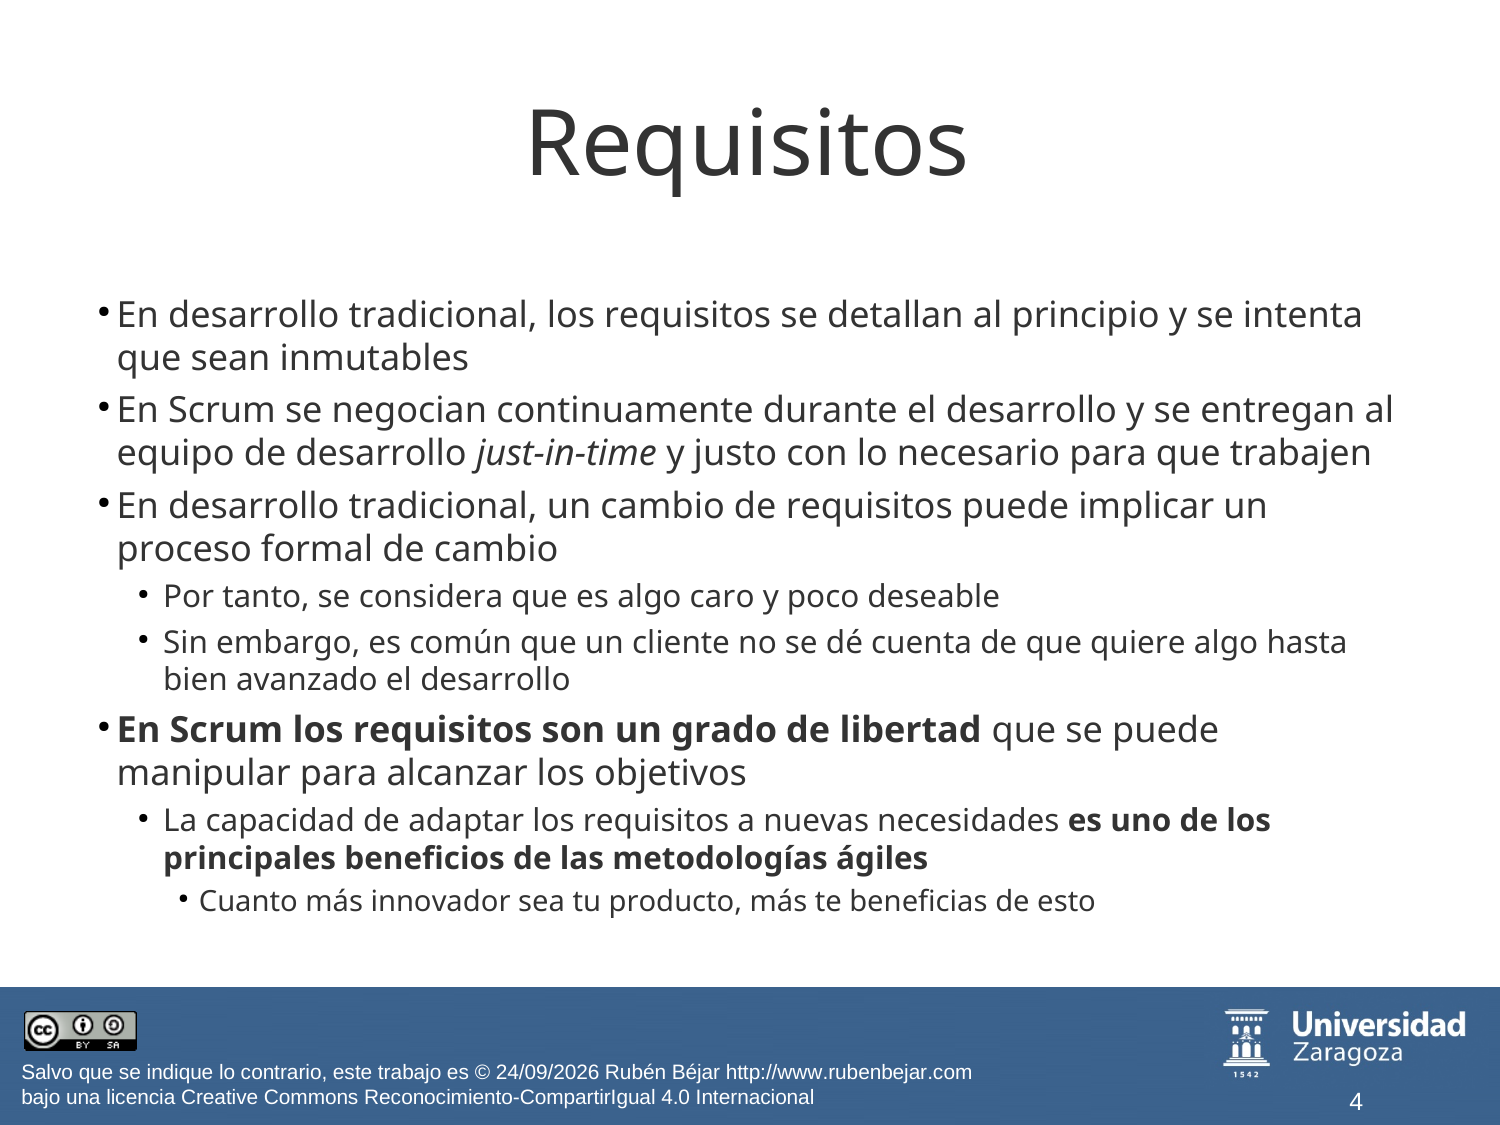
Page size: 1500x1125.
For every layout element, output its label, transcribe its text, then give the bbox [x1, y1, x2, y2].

list En desarrollo tradicional, los requisitos se detallan al principio y se intenta que sean inmutables En Scrum se negocian continuamente durante el desarrollo y se entregan al equipo de desarrollo just-in-time y justo con lo necesario para que trabajen En desarrollo tradicional, un cambio de requisitos puede implicar un proceso formal de cambio Por tanto, se considera que es algo caro y poco deseable Sin embargo, es común que un cliente no se dé cuenta de que quiere algo hasta bien avanzado el desarrollo En Scrum los requisitos son un grado de libertad que se puede manipular para alcanzar los objetivos La capacidad de adaptar los requisitos a nuevas necesidades es uno de los principales beneficios de las metodologías ágiles Cuanto más innovador sea tu producto, más te beneficias de esto [82, 283, 1418, 957]
picture [0, 987, 1500, 1125]
title Requisitos [74, 21, 1420, 257]
